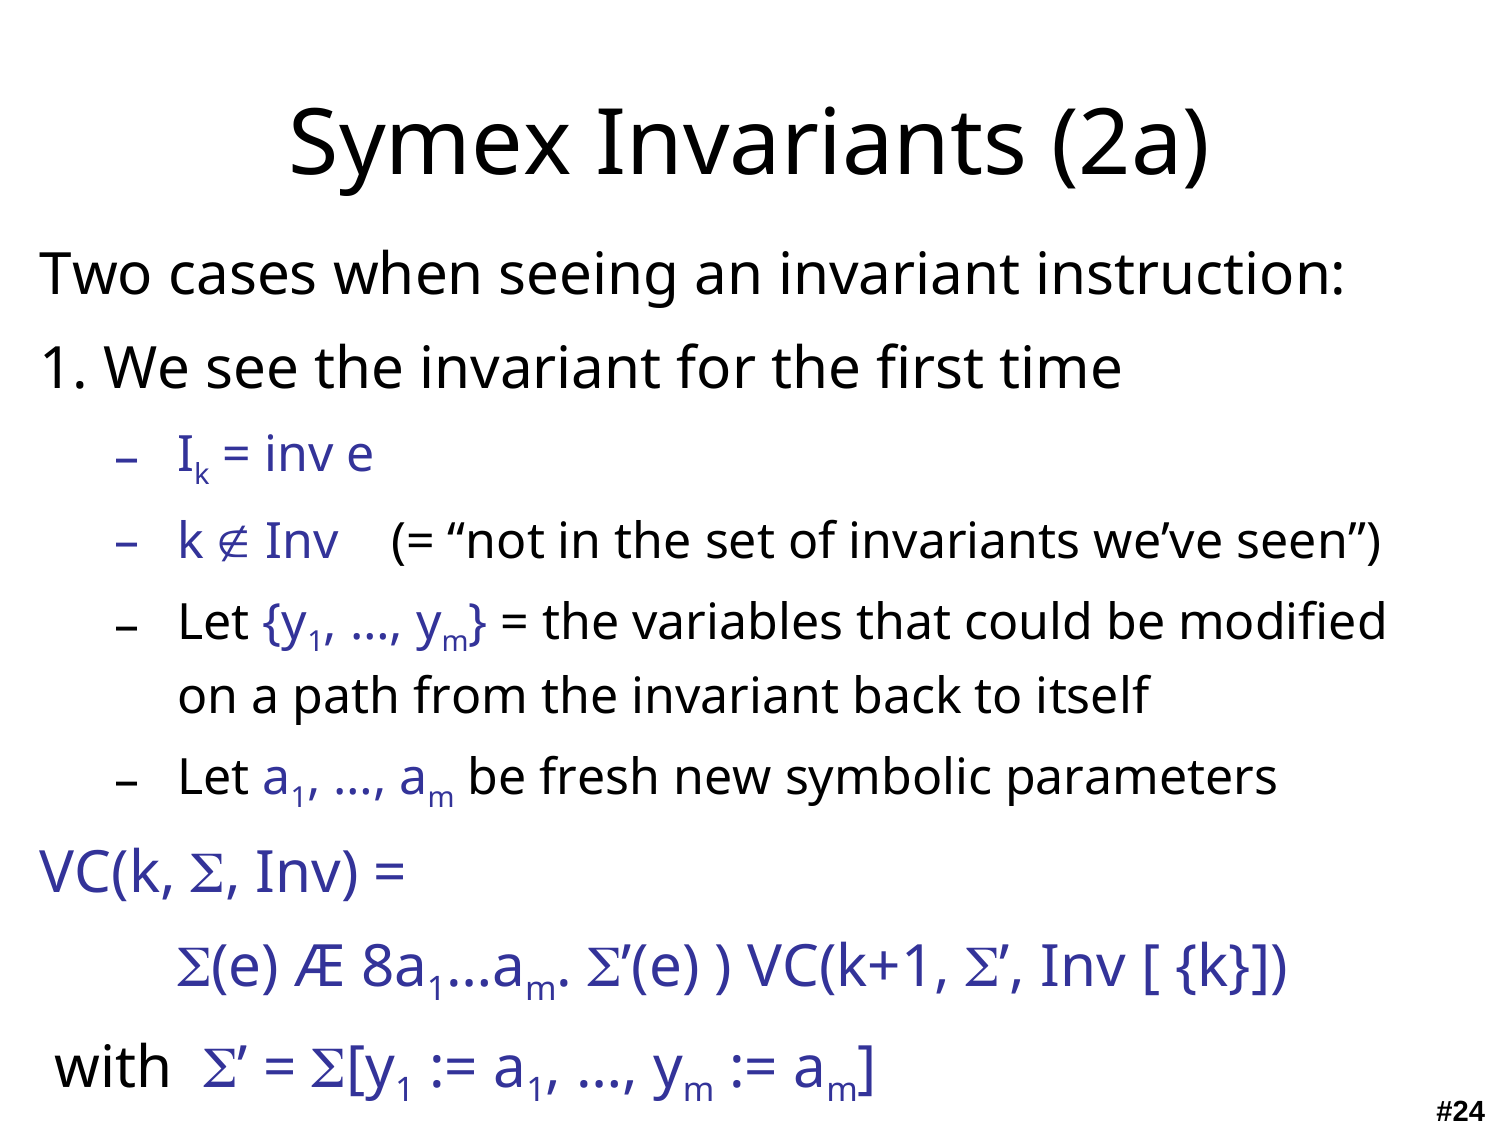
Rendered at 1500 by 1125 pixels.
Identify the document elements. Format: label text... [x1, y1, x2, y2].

list Two cases when seeing an invariant instruction: 1. We see the invariant for the first time Ik = inv e k  Inv (= “not in the set of invariants we’ve seen”) Let {y1, …, ym} = the variables that could be modified on a path from the invariant back to itself Let a1, …, am be fresh new symbolic parameters VC(k, , Inv) = (e) Æ 8a1…am. ’(e) ) VC(k+1, ’, Inv [ {k}]) with ’ = [y1 := a1, …, ym := am] (like a function call) [24, 224, 1476, 1104]
title Symex Invariants (2a) [24, 45, 1476, 224]
